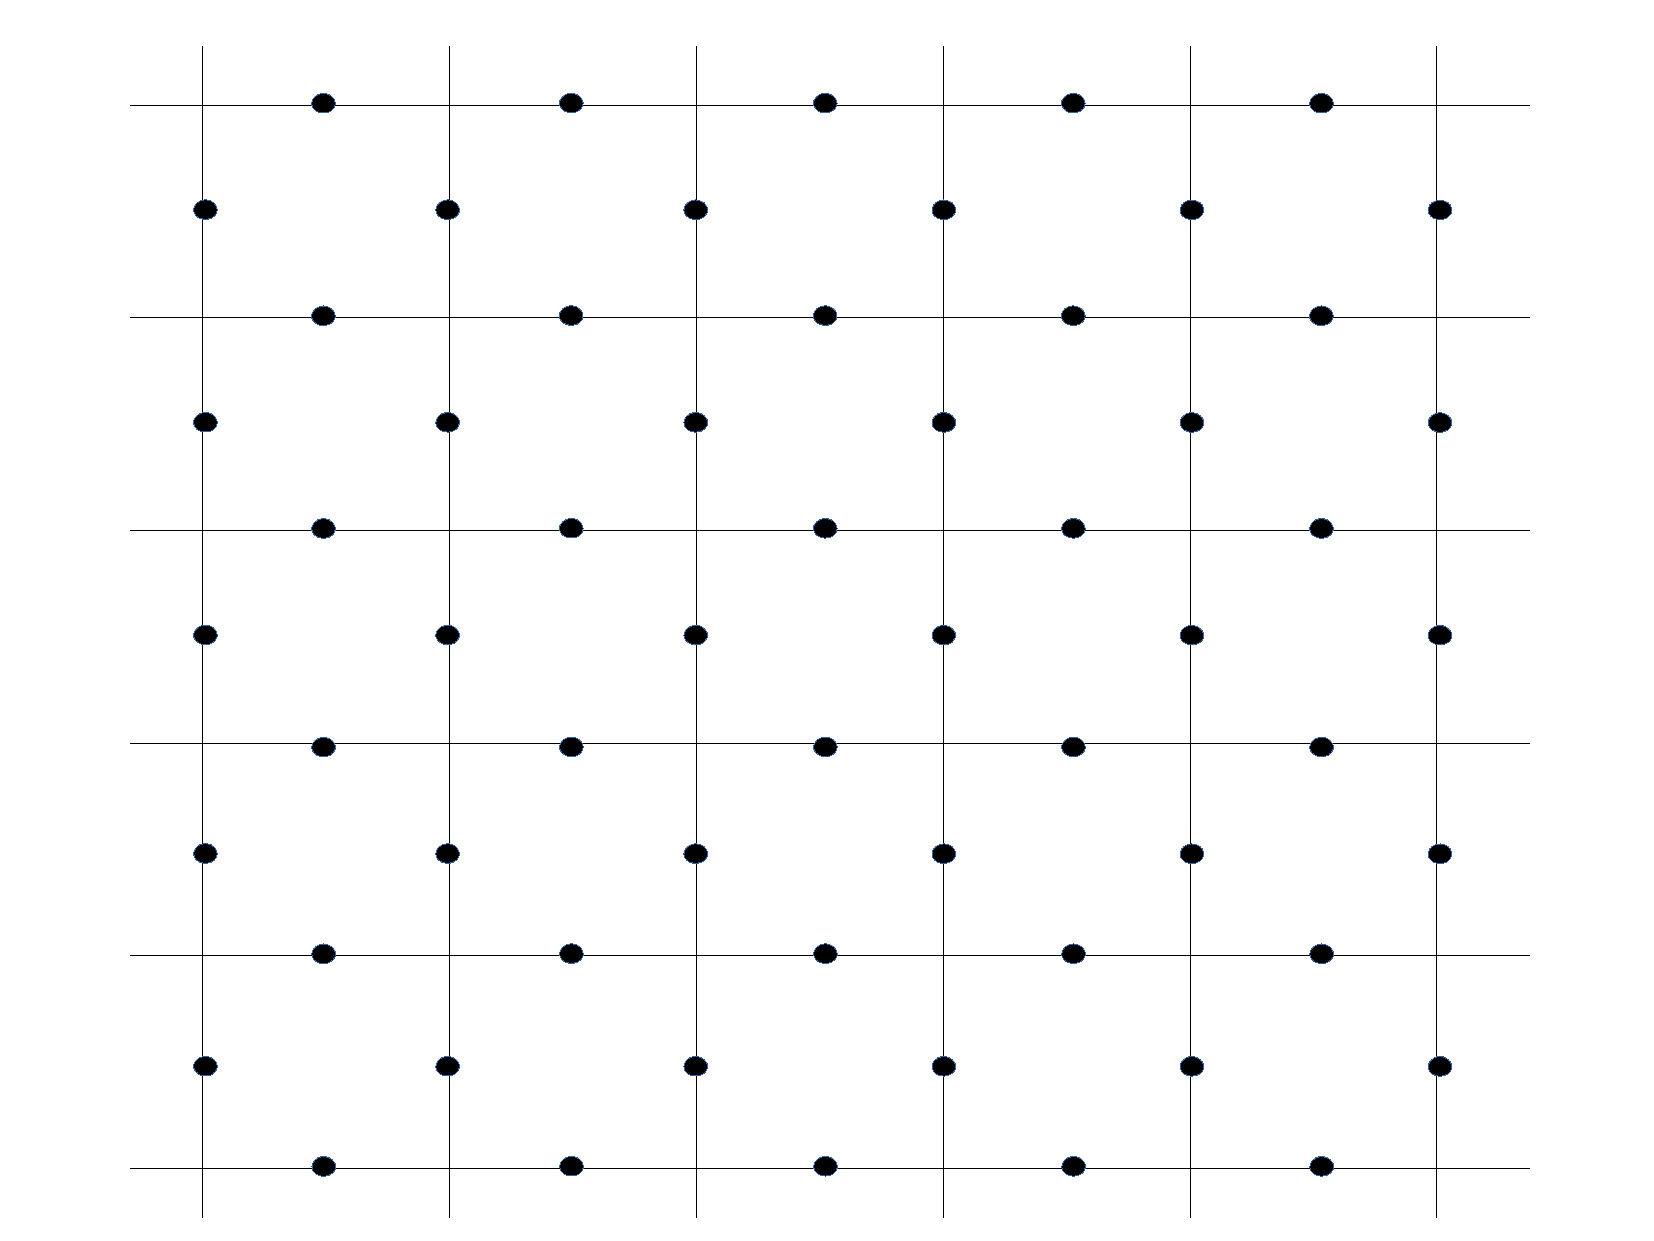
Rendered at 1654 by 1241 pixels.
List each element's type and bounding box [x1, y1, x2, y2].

text_box [311, 305, 336, 326]
text_box [1061, 93, 1086, 113]
text_box [1309, 305, 1334, 326]
text_box [559, 93, 584, 113]
text_box [813, 518, 838, 539]
text_box [311, 1156, 336, 1177]
text_box [435, 625, 460, 645]
text_box [1428, 412, 1452, 433]
text_box [559, 305, 583, 326]
text_box [813, 1156, 838, 1177]
text_box [193, 412, 218, 432]
text_box [683, 625, 708, 645]
text_box [559, 737, 584, 757]
text_box [1180, 1056, 1204, 1077]
text_box [932, 412, 956, 433]
text_box [1428, 1056, 1452, 1077]
text_box [435, 199, 460, 220]
text_box [193, 843, 218, 864]
text_box [932, 625, 956, 645]
text_box [1309, 1156, 1334, 1177]
text_box [1309, 737, 1334, 757]
text_box [813, 93, 838, 113]
text_box [1428, 625, 1452, 645]
text_box [311, 943, 336, 964]
text_box [435, 412, 460, 433]
text_box [1061, 943, 1086, 964]
text_box [193, 625, 218, 645]
text_box [683, 843, 708, 864]
text_box [559, 1156, 584, 1176]
text_box [193, 199, 218, 220]
text_box [932, 1056, 956, 1077]
text_box [683, 1056, 708, 1076]
text_box [1180, 200, 1204, 220]
text_box [1428, 843, 1452, 864]
text_box [311, 93, 336, 113]
text_box [435, 1056, 460, 1076]
text_box [932, 199, 956, 220]
text_box [559, 943, 584, 964]
text_box [683, 412, 708, 433]
text_box [1061, 305, 1086, 326]
text_box [1061, 518, 1086, 539]
text_box [1061, 737, 1086, 757]
text_box [1309, 93, 1334, 113]
text_box [1180, 843, 1204, 864]
text_box [813, 737, 838, 757]
text_box [1309, 943, 1334, 964]
text_box [193, 1056, 218, 1076]
text_box [311, 518, 336, 539]
text_box [1428, 200, 1452, 220]
text_box [1180, 625, 1204, 645]
text_box [435, 843, 460, 864]
text_box [932, 843, 956, 864]
text_box [813, 305, 837, 326]
text_box [683, 199, 708, 220]
text_box [559, 518, 584, 538]
text_box [311, 737, 336, 757]
text_box [813, 943, 838, 964]
text_box [1180, 412, 1204, 433]
text_box [1061, 1156, 1086, 1177]
text_box [1309, 518, 1334, 539]
